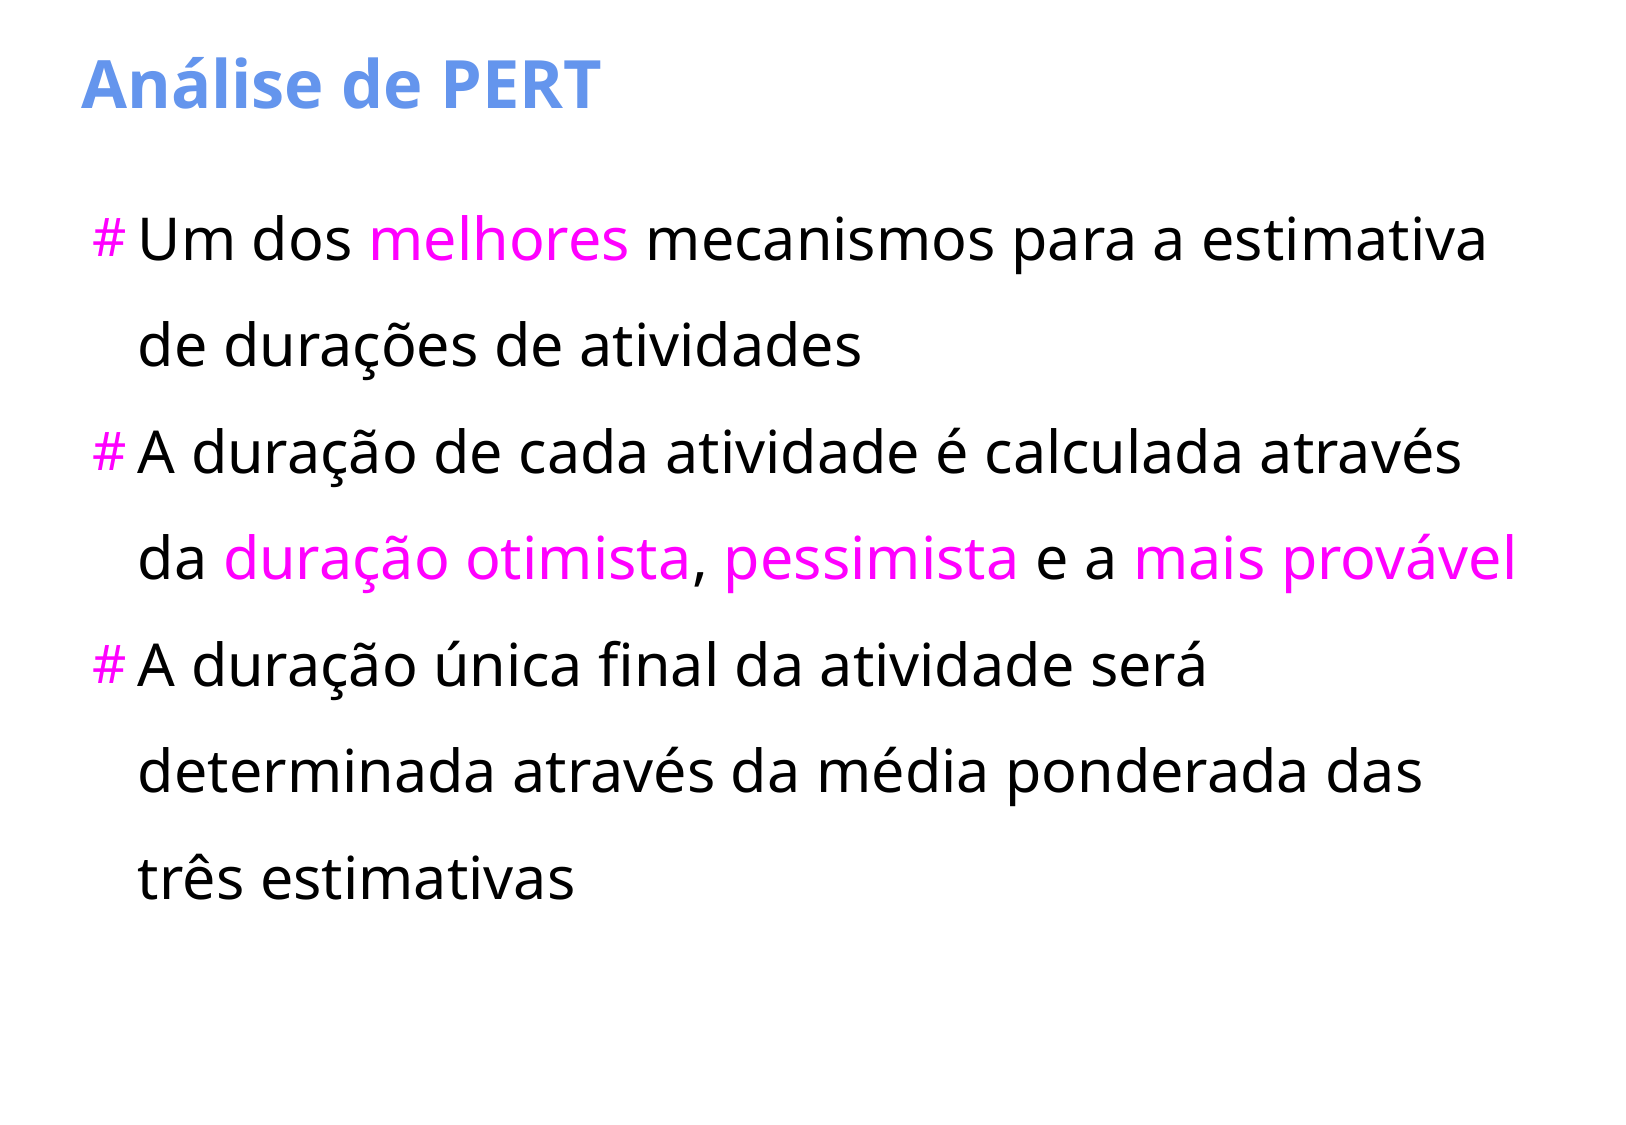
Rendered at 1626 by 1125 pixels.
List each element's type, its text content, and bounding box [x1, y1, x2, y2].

title Análise de PERT [81, 41, 1544, 122]
list Um dos melhores mecanismos para a estimativa de durações de atividades A duração de cada atividade é calculada através da duração otimista, pessimista e a mais provável A duração única final da atividade será determinada através da média ponderada das três estimativas [81, 165, 1544, 1016]
